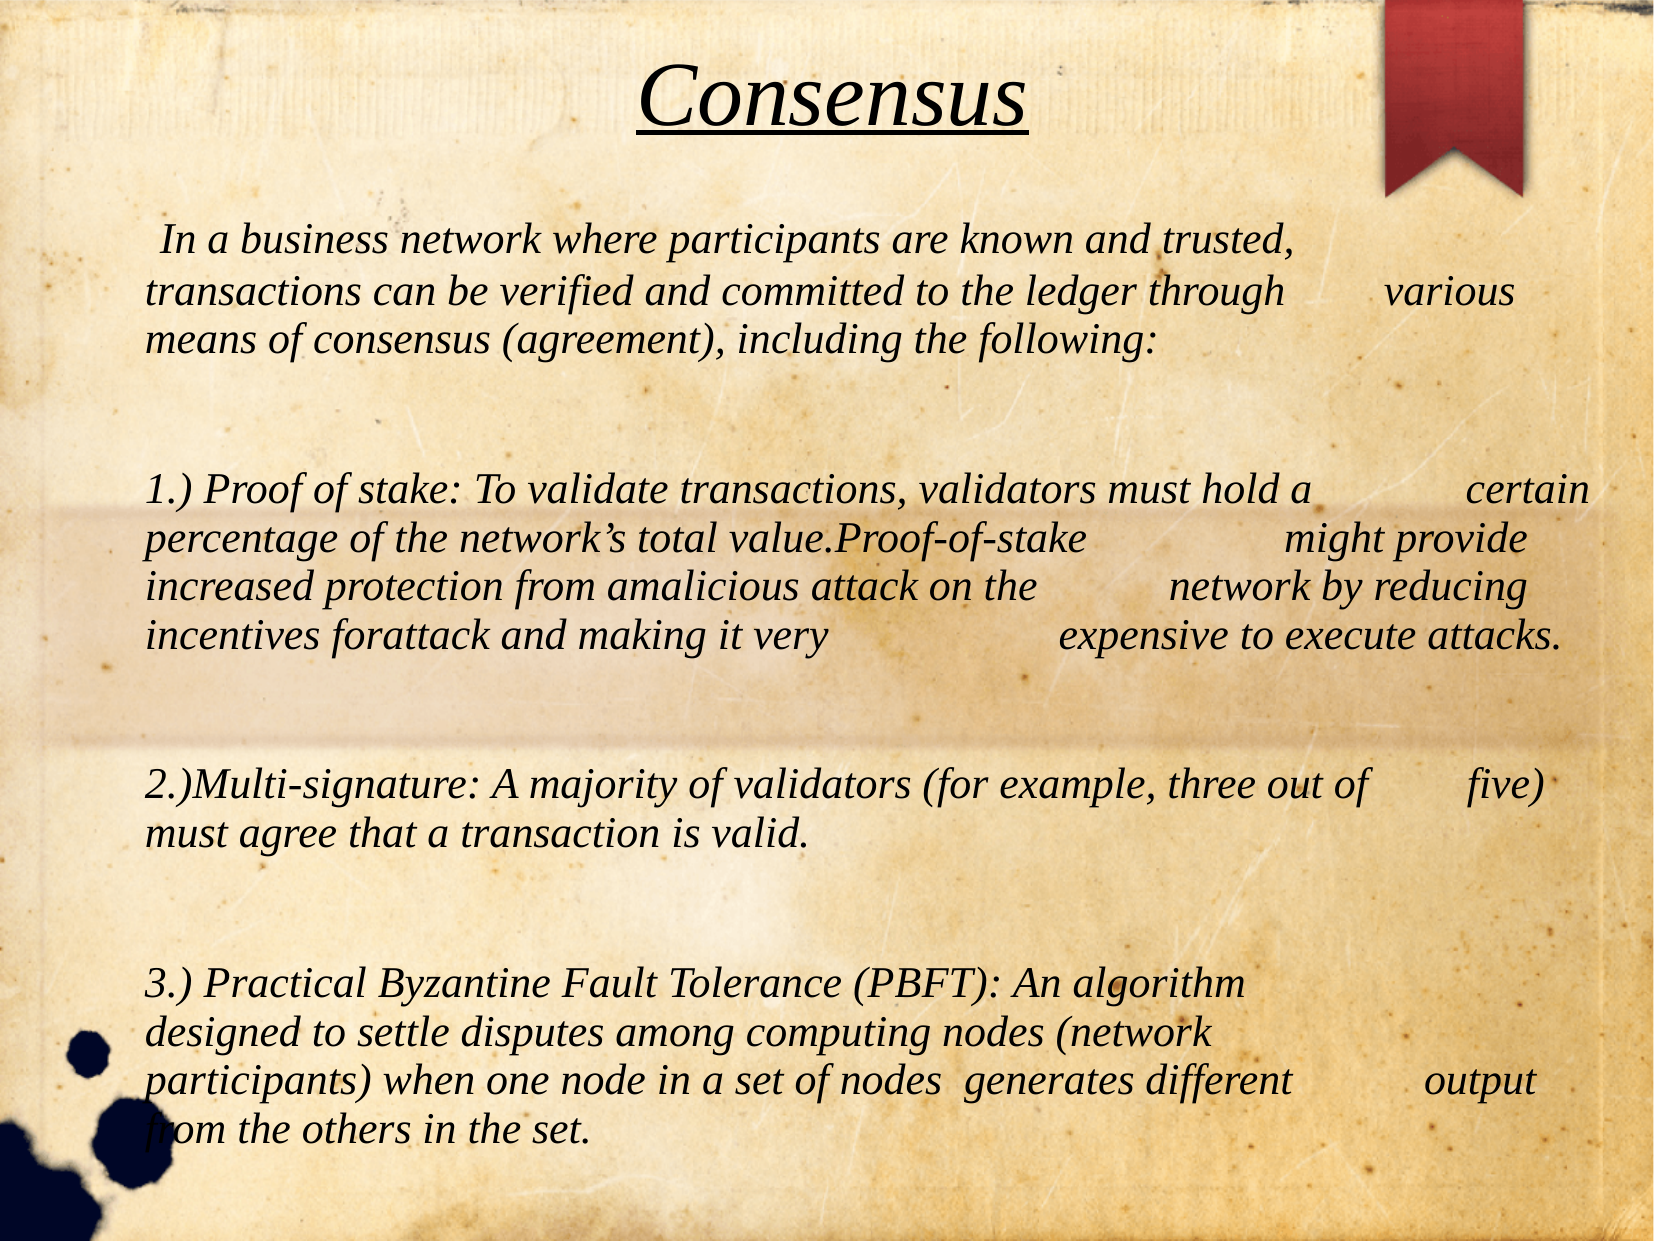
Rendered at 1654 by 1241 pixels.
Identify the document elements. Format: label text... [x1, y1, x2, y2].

picture [0, 0, 1654, 1241]
list In a business network where participants are known and trusted, transactions can be verified and committed to the ledger through various means of consensus (agreement), including the following: 1.) Proof of stake: To validate transactions, validators must hold a certain percentage of the network’s total value.Proof-of-stake might provide increased protection from amalicious attack on the network by reducing incentives forattack and making it very expensive to execute attacks. 2.)Multi-signature: A majority of validators (for example, three out of five) must agree that a transaction is valid. 3.) Practical Byzantine Fault Tolerance (PBFT): An algorithm designed to settle disputes among computing nodes (network participants) when one node in a set of nodes generates different output from the others in the set. [82, 200, 1607, 1170]
title Consensus [118, 0, 1548, 189]
